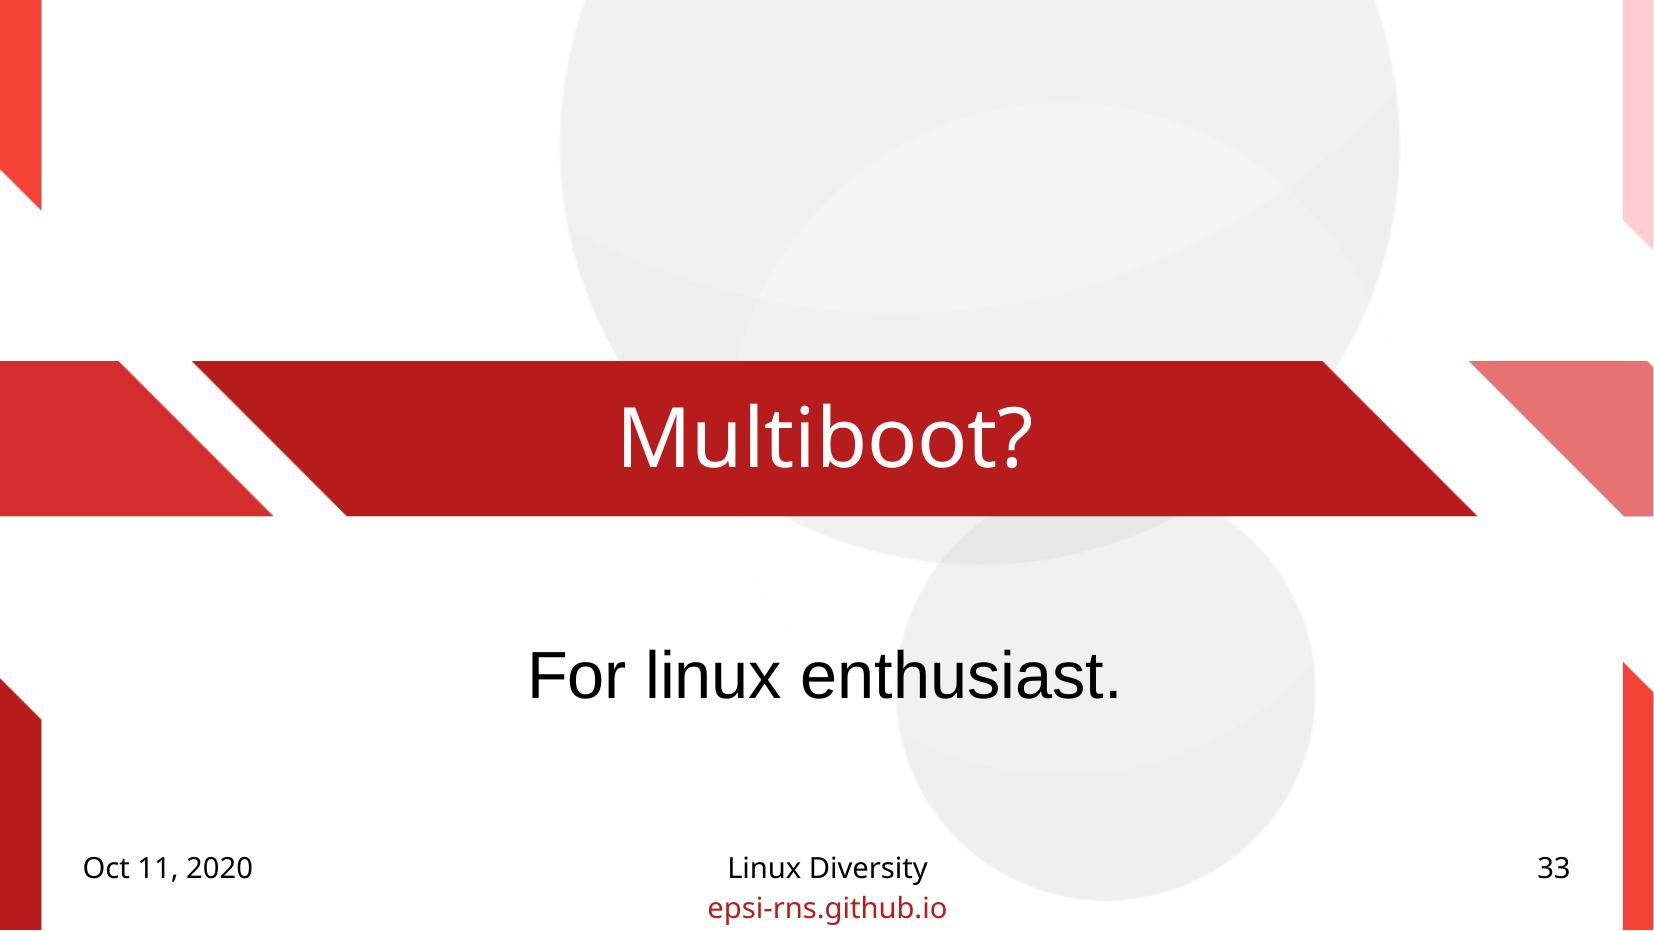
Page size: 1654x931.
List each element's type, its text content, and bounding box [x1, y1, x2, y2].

title Multiboot? [82, 360, 1568, 511]
subtitle For linux enthusiast. [82, 540, 1568, 811]
picture [0, 0, 1654, 930]
